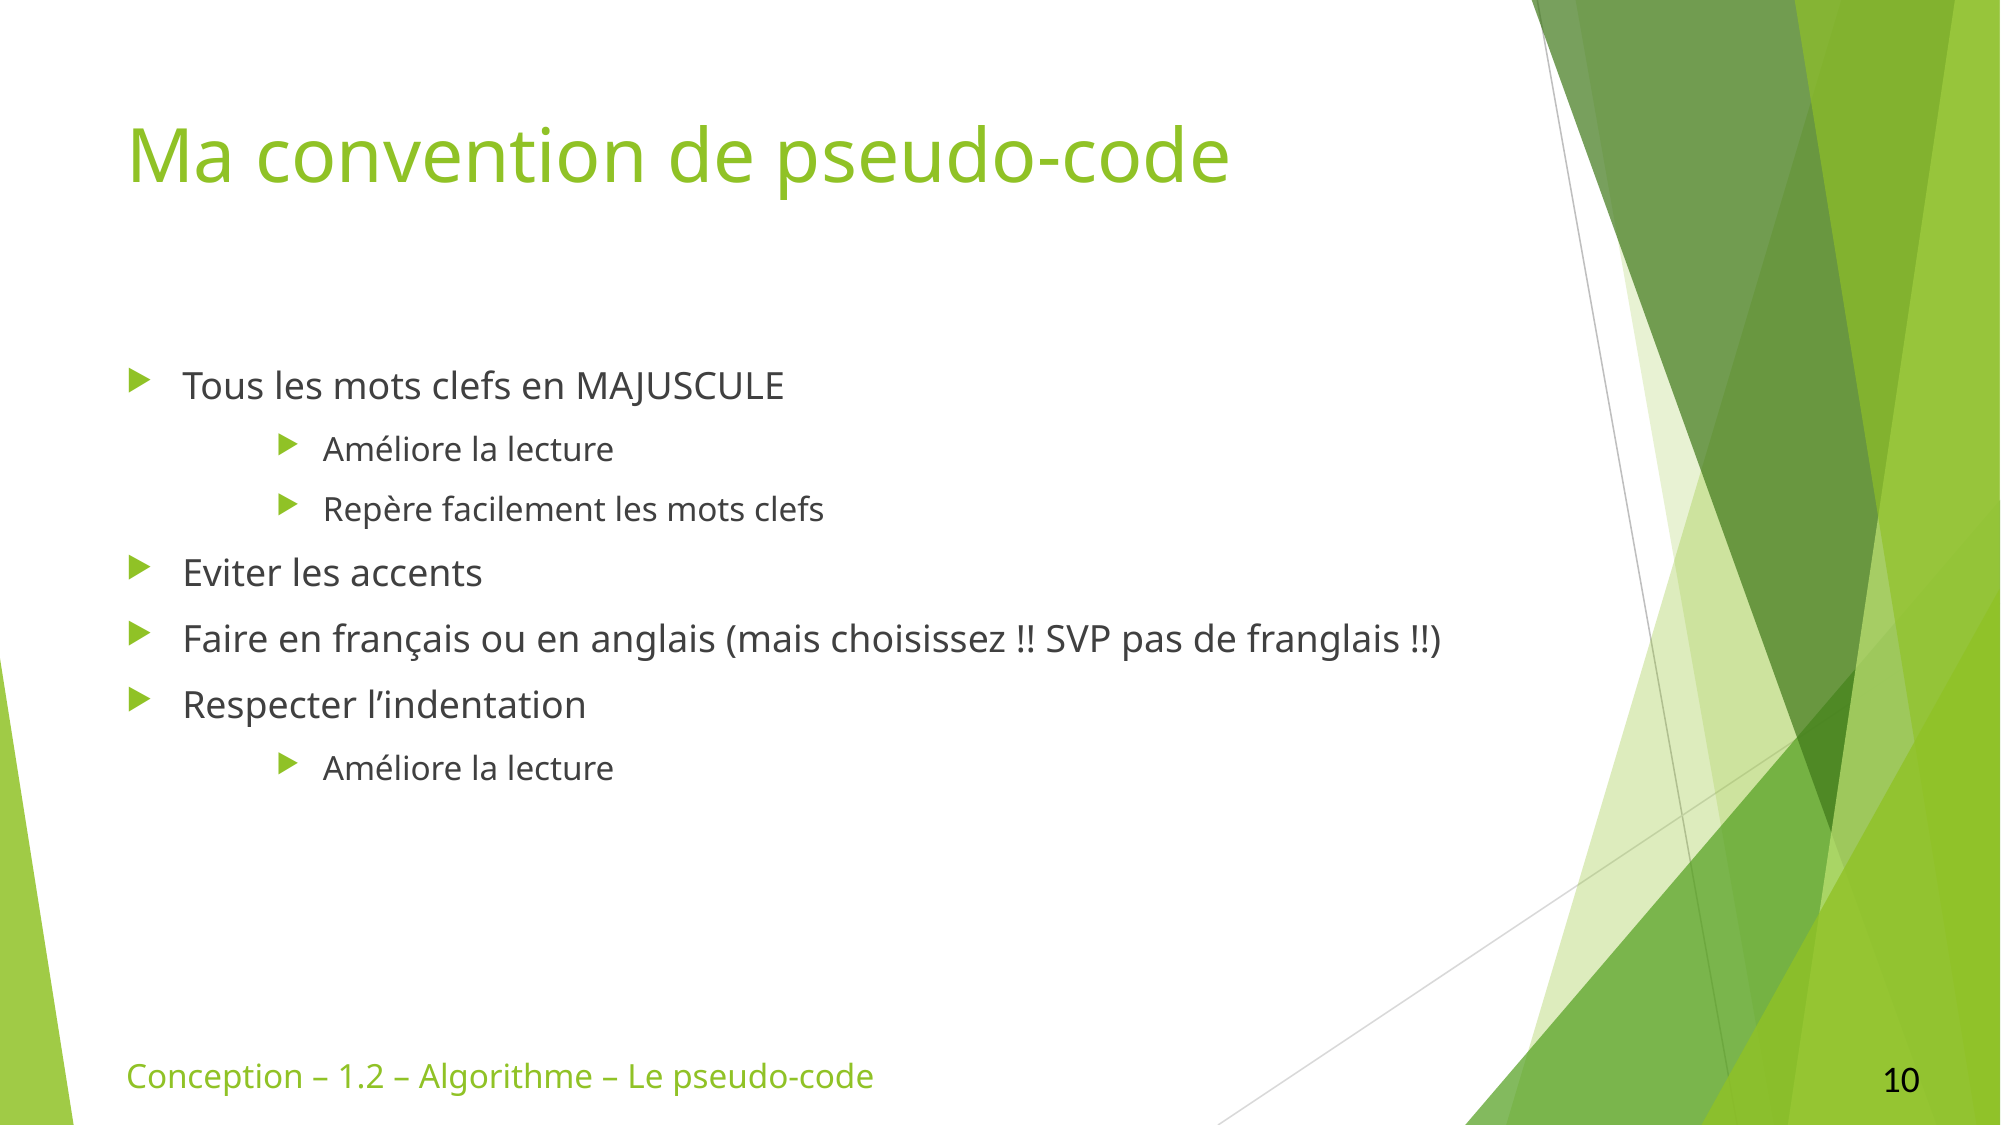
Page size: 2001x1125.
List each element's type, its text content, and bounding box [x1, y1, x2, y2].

text_box [1866, 1047, 1979, 1108]
text_box Conception – 1.2 – Algorithme – Le pseudo-code [111, 1047, 1094, 1109]
list Tous les mots clefs en MAJUSCULE Améliore la lecture Repère facilement les mots clefs Eviter les accents Faire en français ou en anglais (mais choisissez !! SVP pas de franglais !!) Respecter l’indentation Améliore la lecture [111, 354, 1522, 992]
title Ma convention de pseudo-code [111, 99, 1522, 317]
